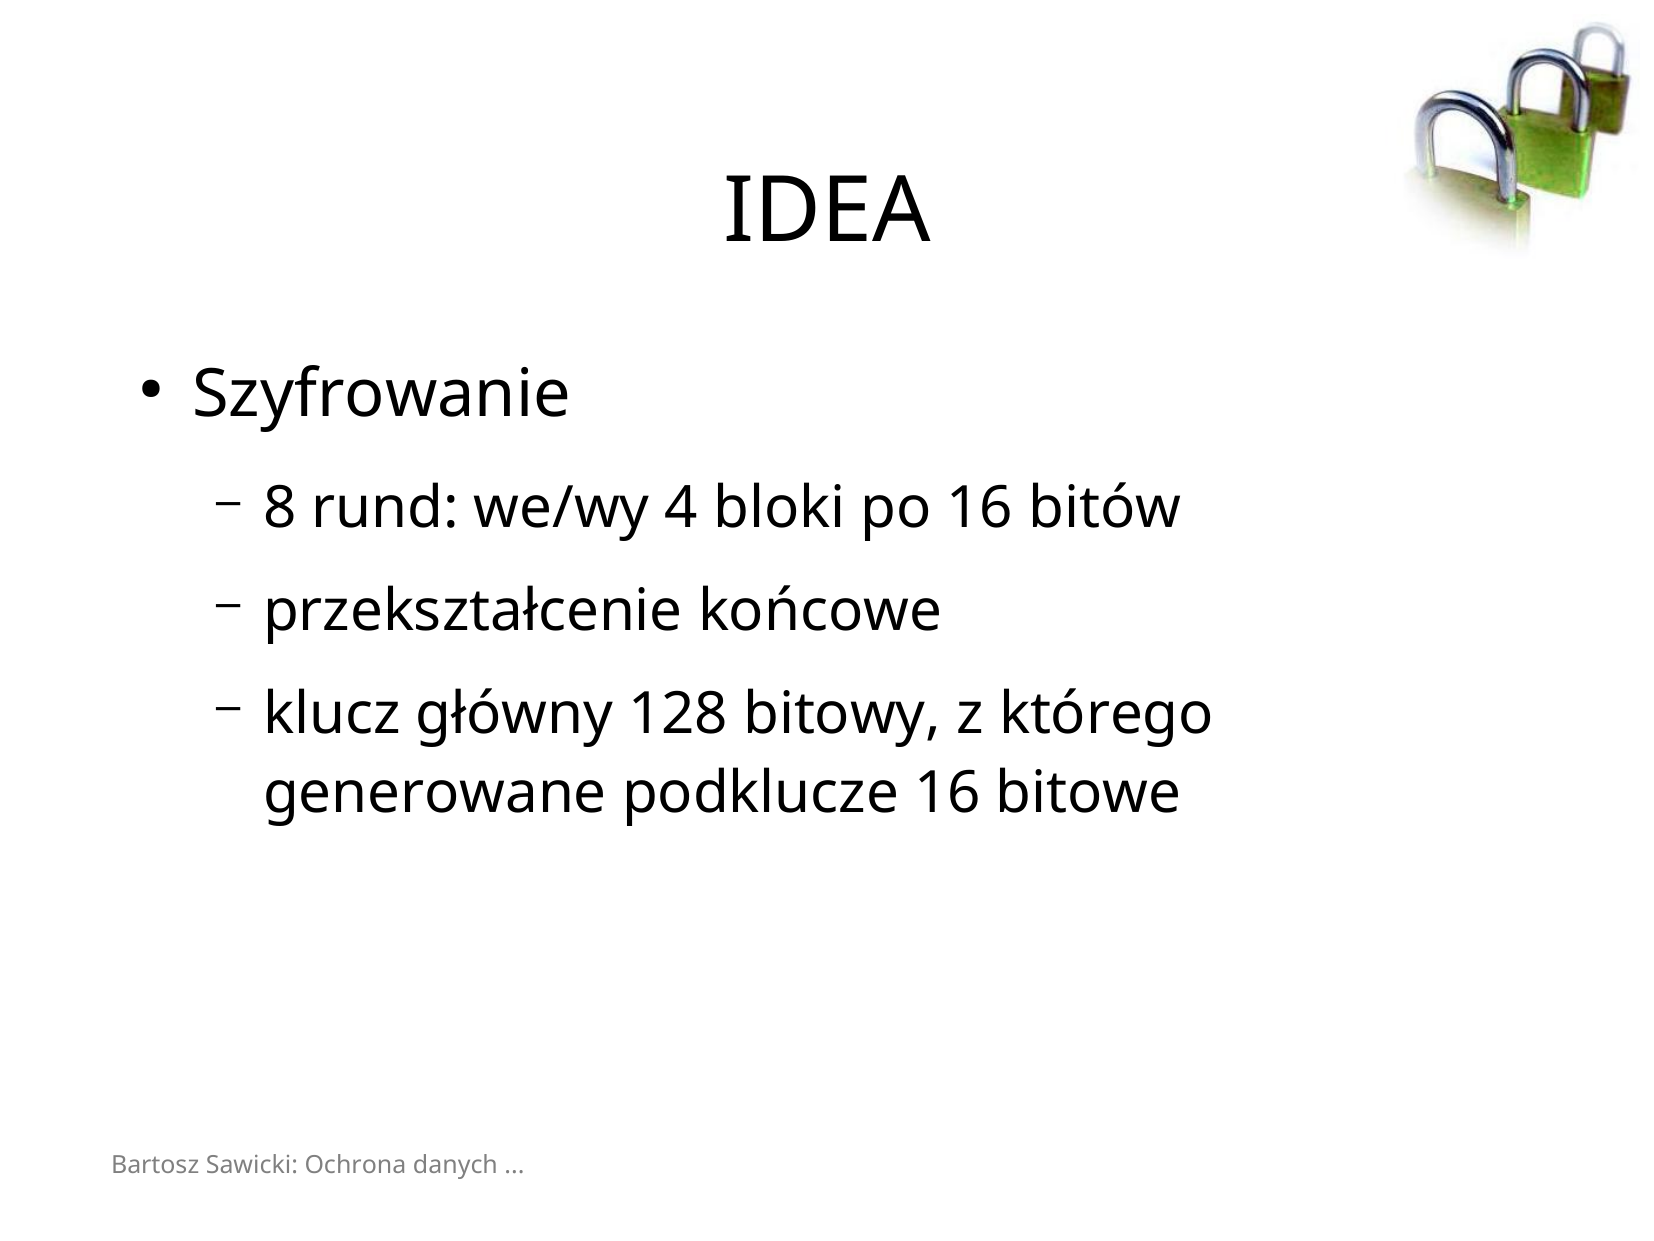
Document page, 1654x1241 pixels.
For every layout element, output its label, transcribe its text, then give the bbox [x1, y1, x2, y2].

list Szyfrowanie 8 rund: we/wy 4 bloki po 16 bitów przekształcenie końcowe klucz główny 128 bitowy, z którego generowane podklucze 16 bitowe [121, 344, 1534, 1127]
title IDEA [121, 102, 1534, 311]
picture [1385, 14, 1640, 266]
